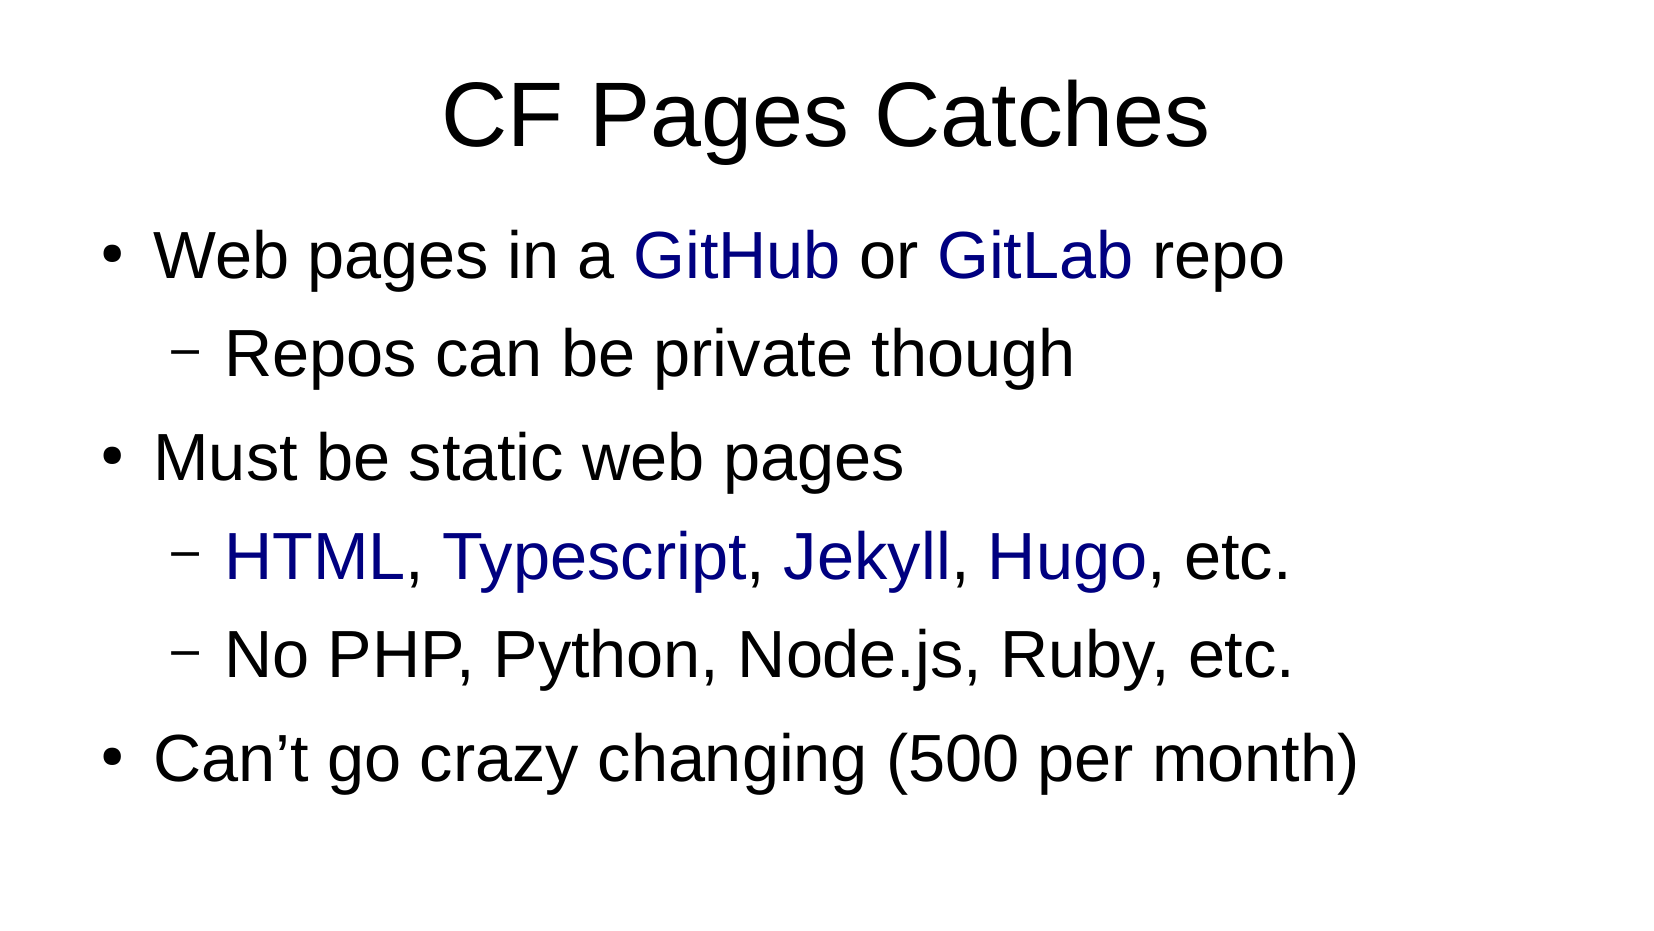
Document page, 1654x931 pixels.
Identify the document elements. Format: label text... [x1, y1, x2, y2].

title CF Pages Catches [82, 37, 1571, 193]
list Web pages in a GitHub or GitLab repo Repos can be private though Must be static web pages HTML, Typescript, Jekyll, Hugo, etc. No PHP, Python, Node.js, Ruby, etc. Can’t go crazy changing (500 per month) [82, 217, 1571, 826]
